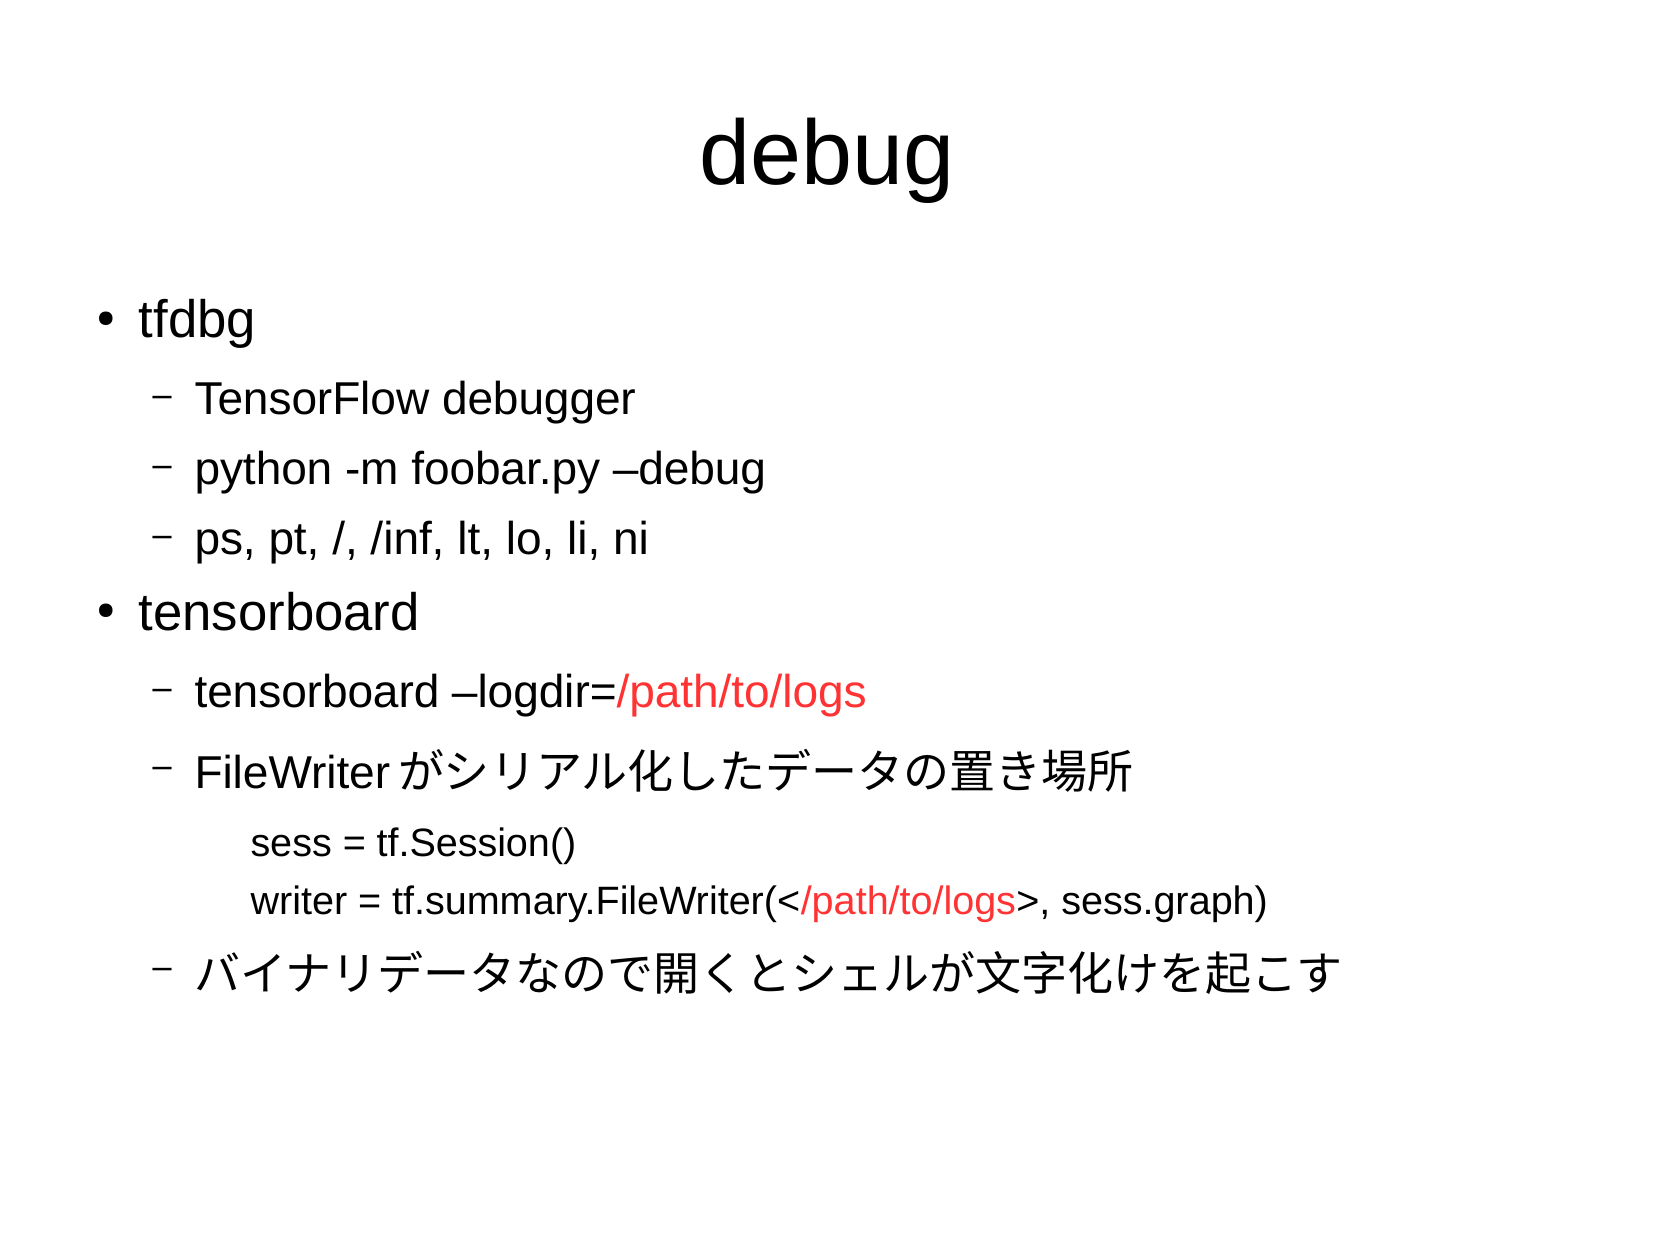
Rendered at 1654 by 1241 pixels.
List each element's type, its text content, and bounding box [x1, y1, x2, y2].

title debug [82, 49, 1571, 257]
list tfdbg TensorFlow debugger python -m foobar.py –debug ps, pt, /, /inf, lt, lo, li, ni tensorboard tensorboard –logdir=/path/to/logs FileWriterがシリアル化したデータの置き場所 sess = tf.Session() writer = tf.summary.FileWriter(</path/to/logs>, sess.graph) バイナリデータなので開くとシェルが文字化けを起こす [82, 290, 1571, 1010]
